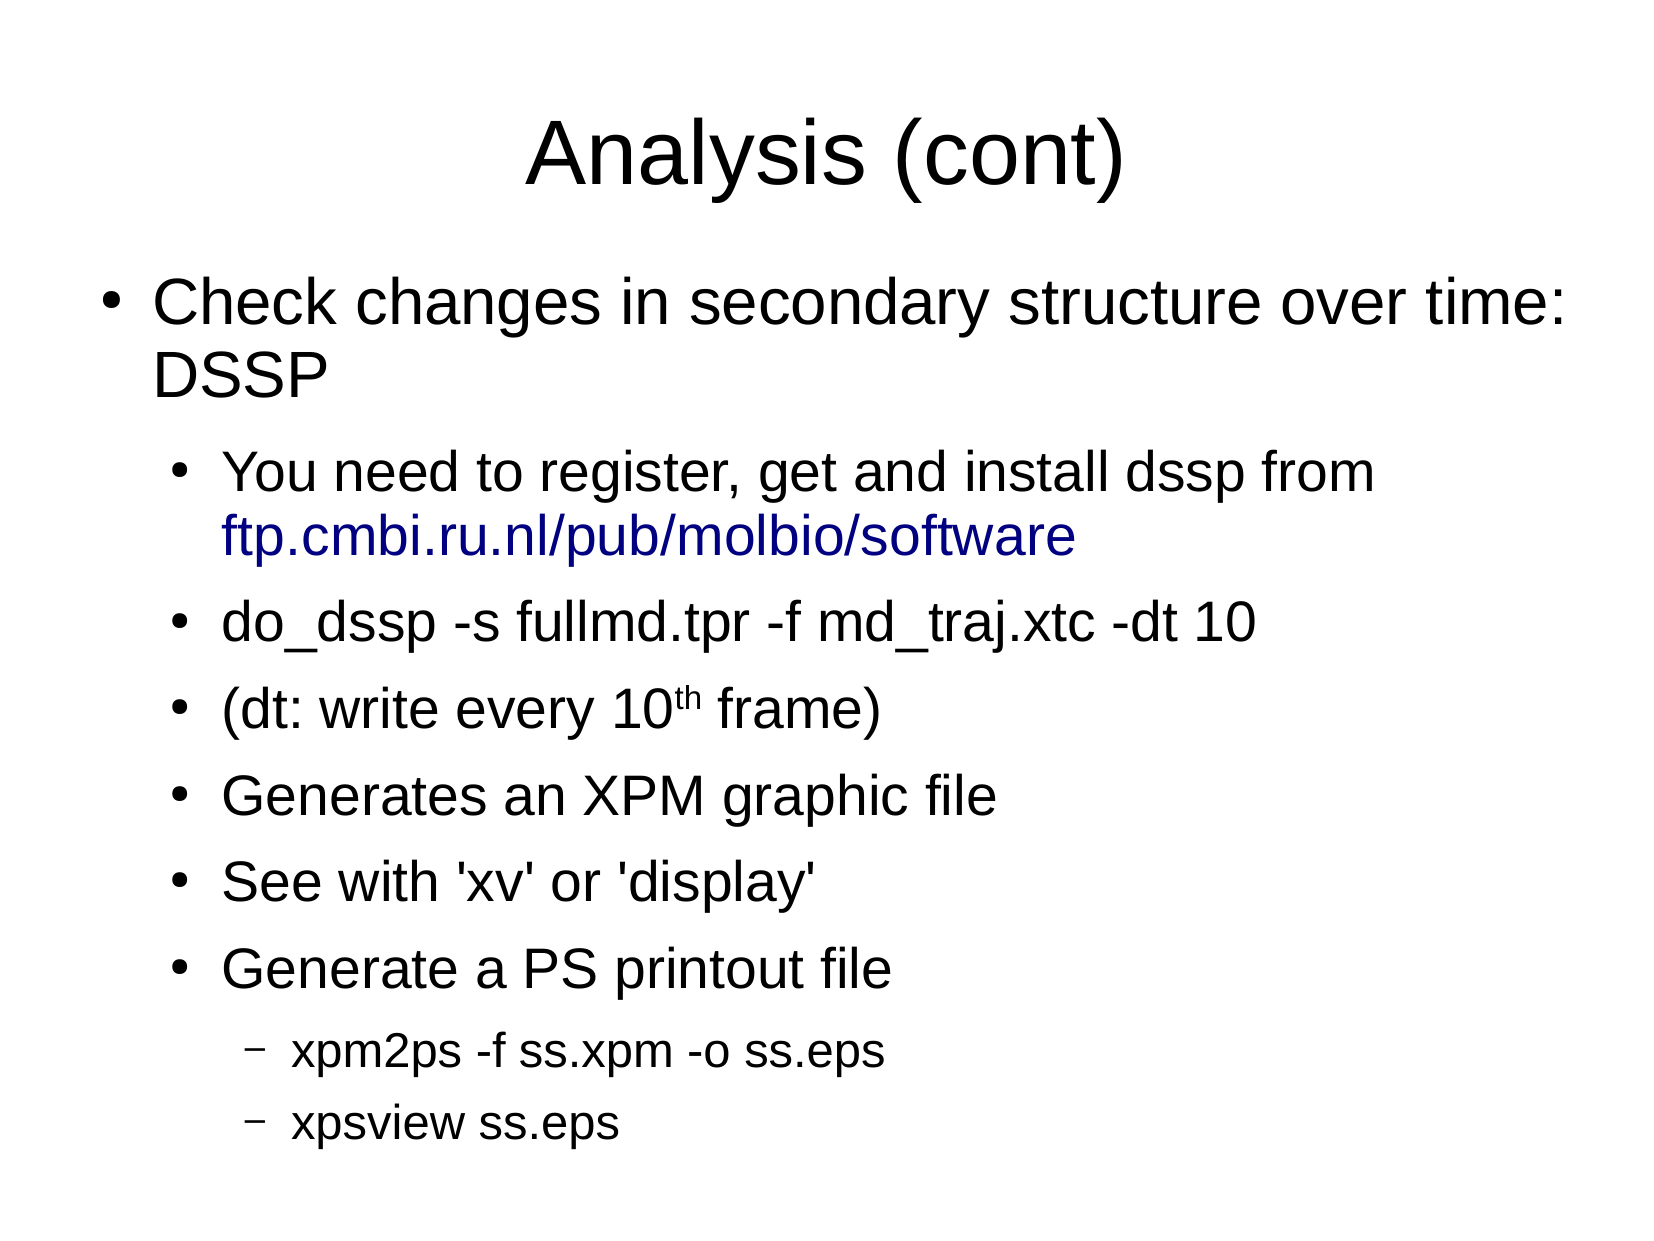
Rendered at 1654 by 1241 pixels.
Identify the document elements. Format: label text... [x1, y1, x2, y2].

list Check changes in secondary structure over time: DSSP You need to register, get and install dssp from ftp.cmbi.ru.nl/pub/molbio/software do_dssp -s fullmd.tpr -f md_traj.xtc -dt 10 (dt: write every 10th frame) Generates an XPM graphic file See with 'xv' or 'display' Generate a PS printout file xpm2ps -f ss.xpm -o ss.eps xpsview ss.eps [82, 265, 1571, 1152]
title Analysis (cont) [82, 56, 1571, 250]
